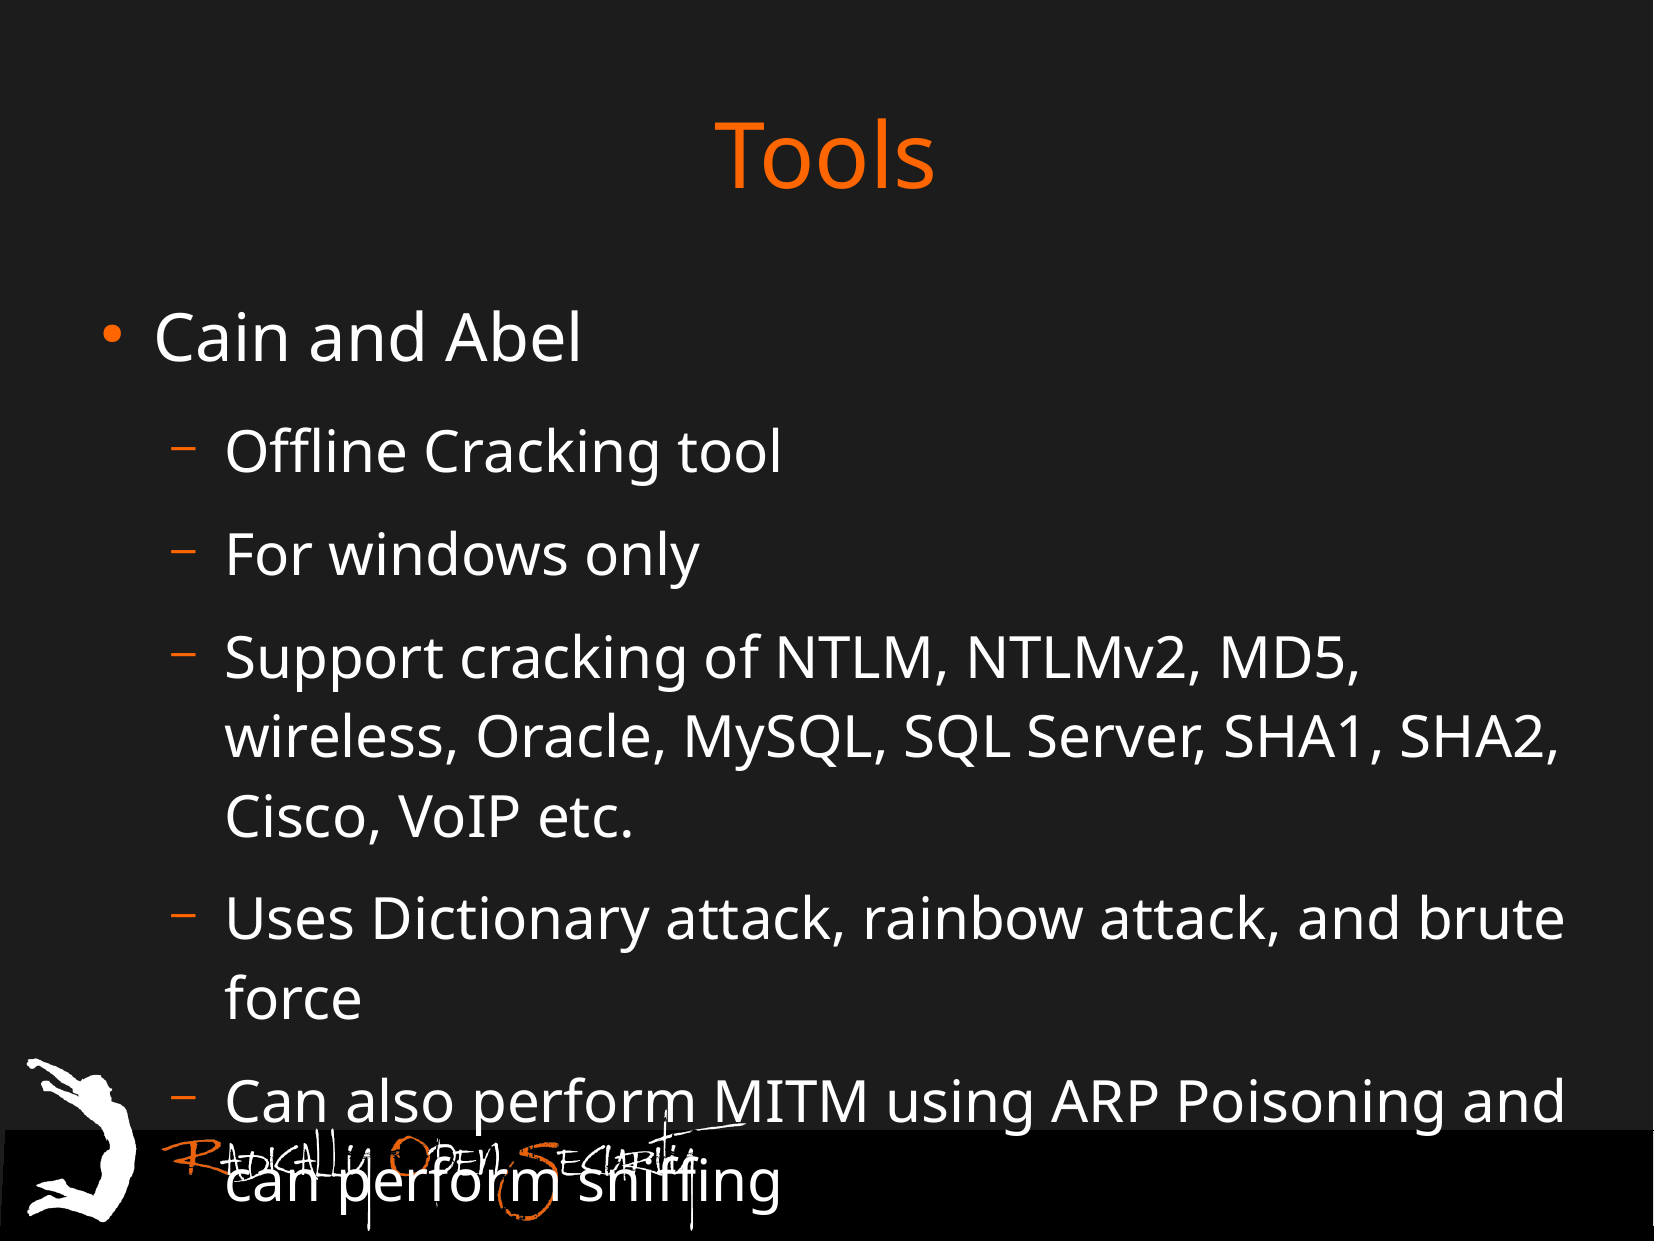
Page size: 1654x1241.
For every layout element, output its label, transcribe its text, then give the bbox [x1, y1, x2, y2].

title Tools [82, 49, 1571, 257]
list Cain and Abel Offline Cracking tool For windows only Support cracking of NTLM, NTLMv2, MD5, wireless, Oracle, MySQL, SQL Server, SHA1, SHA2, Cisco, VoIP etc. Uses Dictionary attack, rainbow attack, and brute force Can also perform MITM using ARP Poisoning and can perform sniffing [82, 290, 1571, 1219]
picture [0, 1022, 778, 1241]
